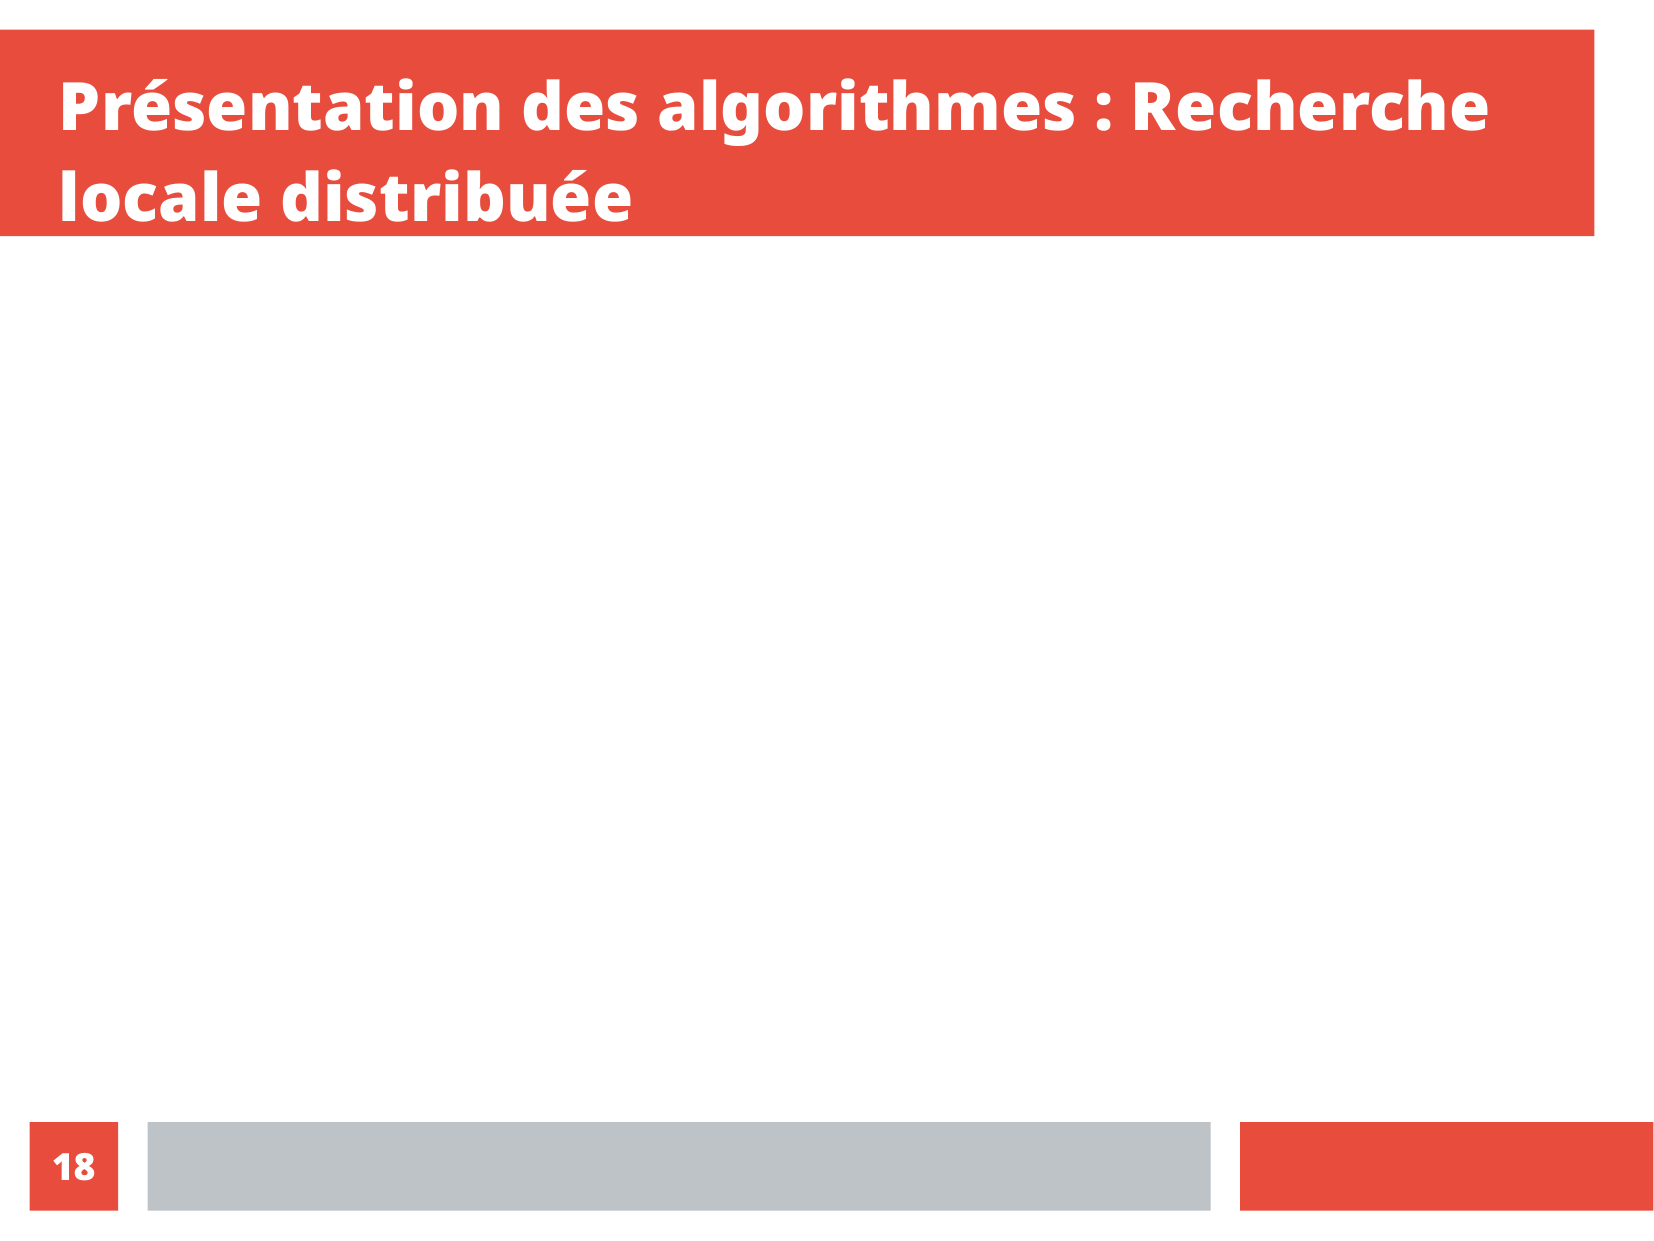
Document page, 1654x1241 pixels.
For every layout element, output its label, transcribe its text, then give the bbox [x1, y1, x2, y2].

title Présentation des algorithmes : Recherche locale distribuée [59, 59, 1595, 207]
